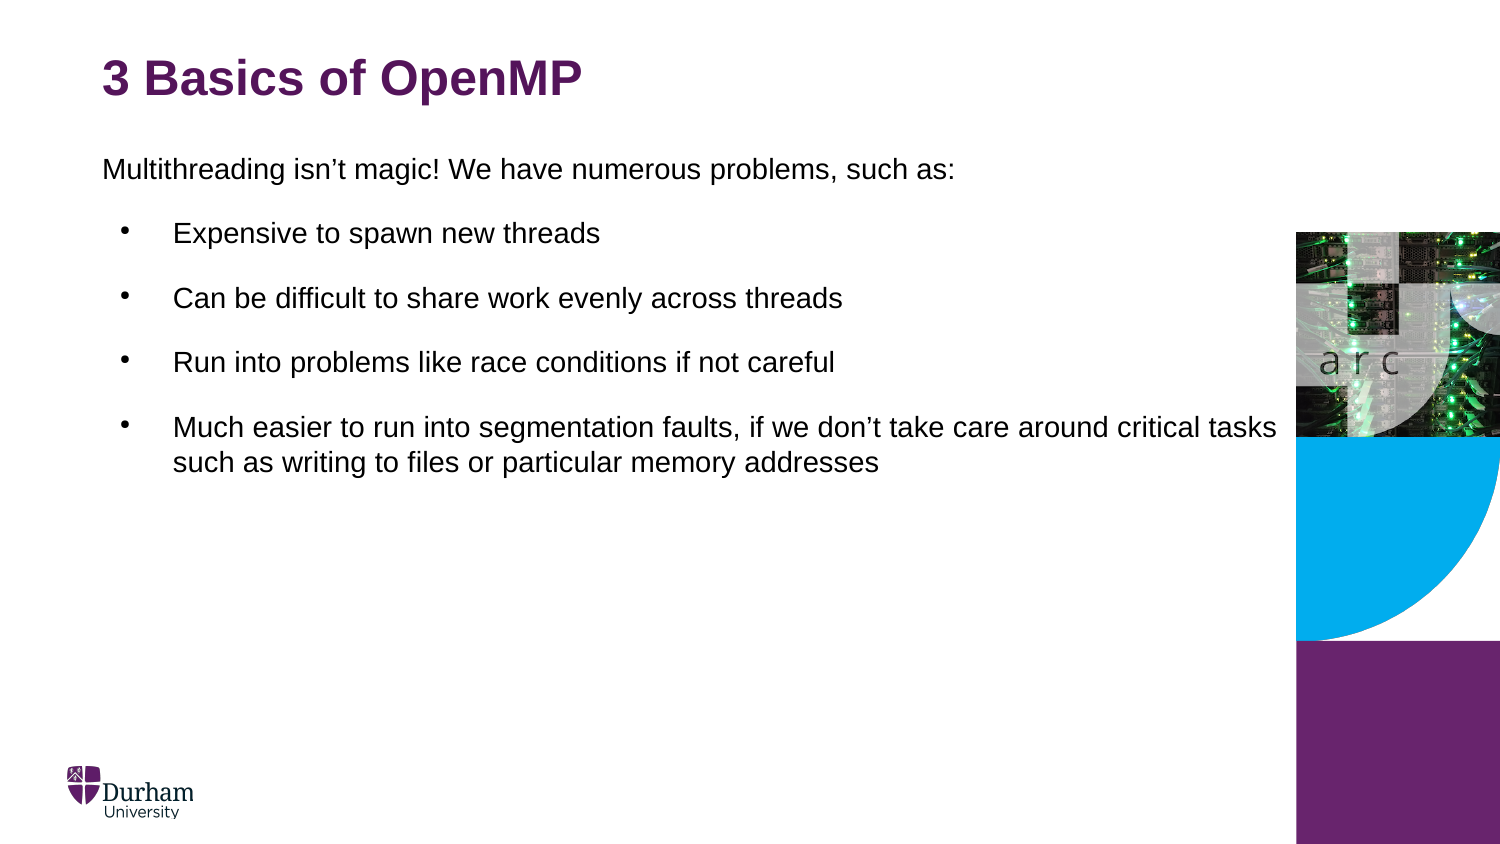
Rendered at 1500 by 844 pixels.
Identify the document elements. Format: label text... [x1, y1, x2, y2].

text_box [1296, 640, 1500, 844]
picture [1296, 232, 1500, 436]
picture [67, 766, 193, 819]
title 3 Basics of OpenMP [101, 45, 1399, 187]
list Multithreading isn’t magic! We have numerous problems, such as: Expensive to spawn new threads Can be difficult to share work evenly across threads Run into problems like race conditions if not careful Much easier to run into segmentation faults, if we don’t take care around critical tasks such as writing to files or particular memory addresses [101, 150, 1297, 488]
picture [1332, 467, 1500, 640]
